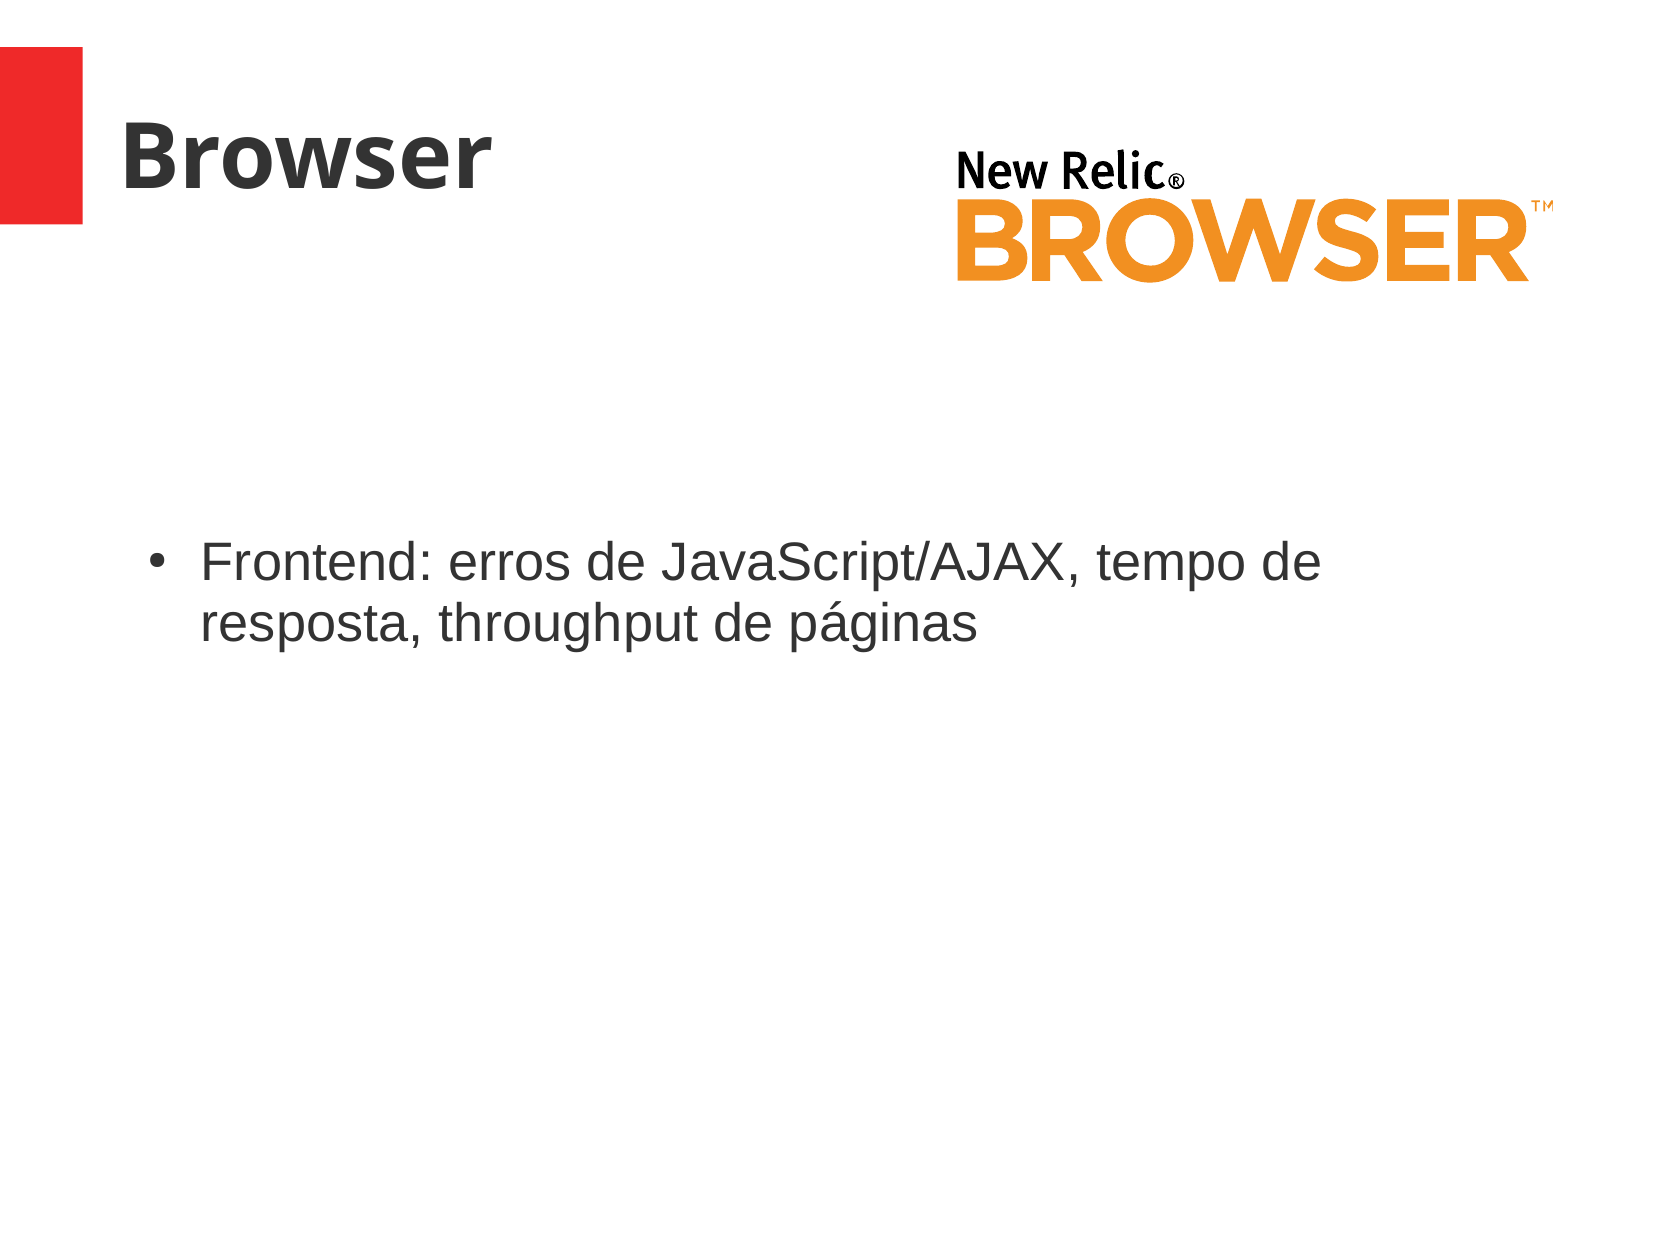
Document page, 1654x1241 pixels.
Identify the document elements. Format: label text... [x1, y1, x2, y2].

list Frontend: erros de JavaScript/AJAX, tempo de resposta, throughput de páginas [129, 531, 1512, 733]
title Browser [118, 49, 1571, 257]
picture [956, 148, 1554, 284]
